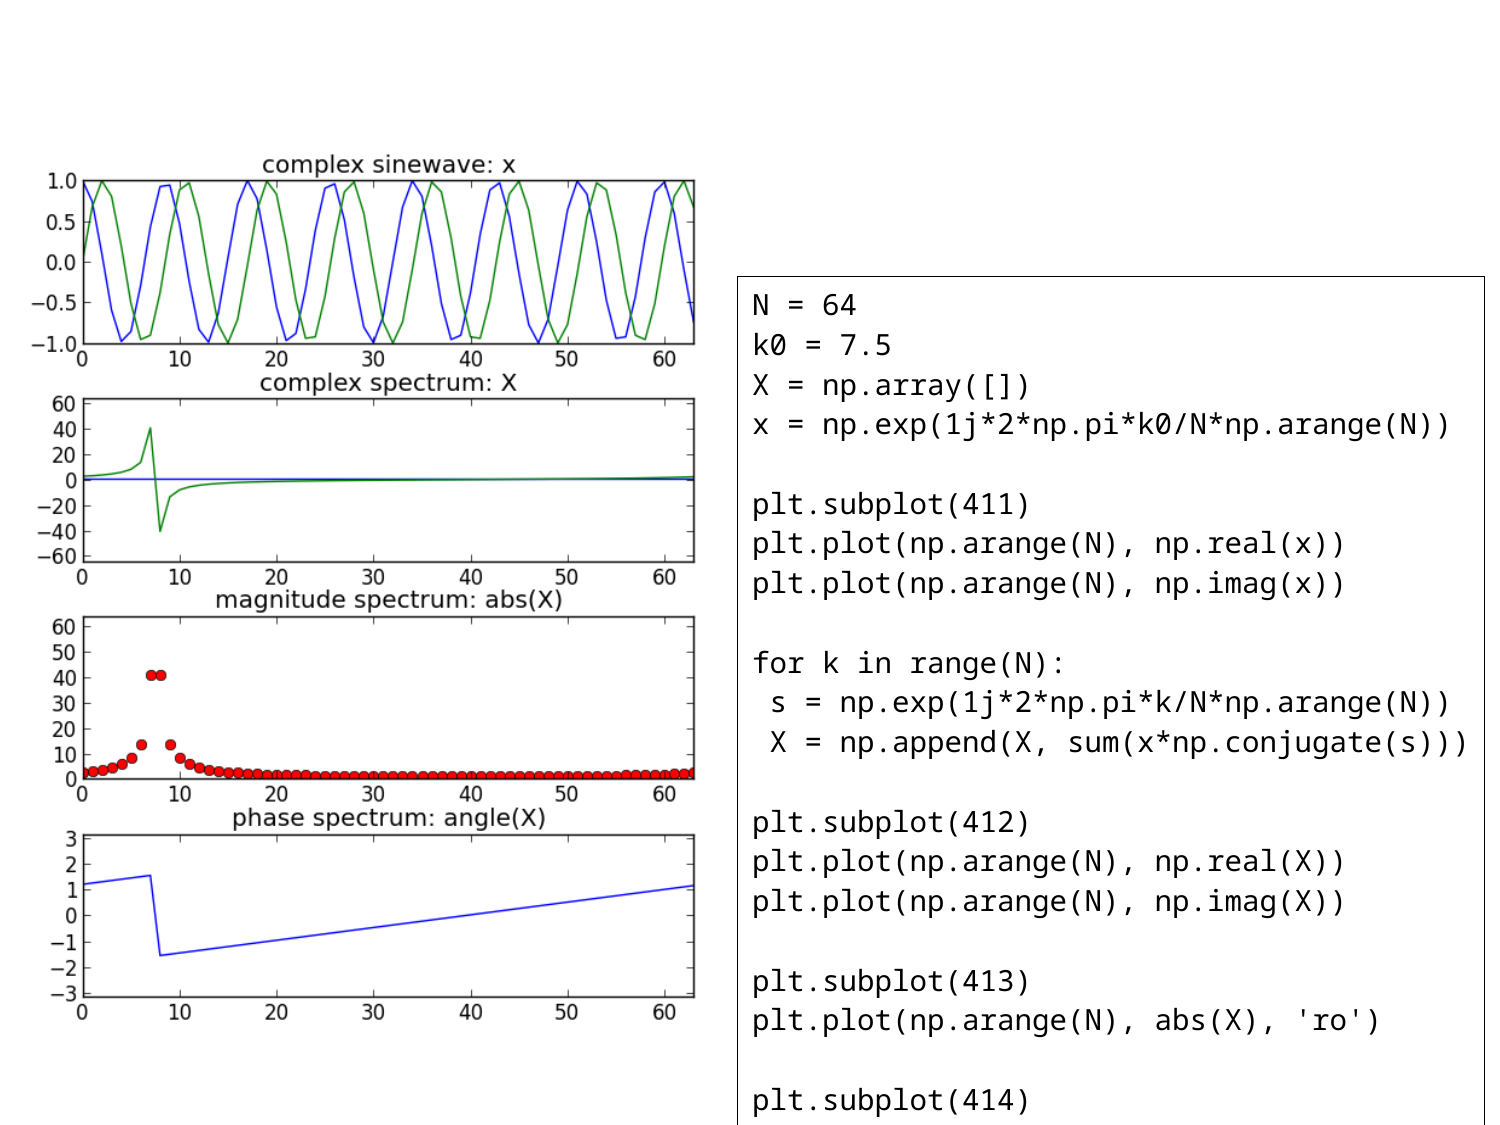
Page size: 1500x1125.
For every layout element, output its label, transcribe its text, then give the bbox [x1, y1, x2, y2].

picture [0, 79, 772, 1099]
picture [738, 937, 772, 1099]
text_box N = 64 k0 = 7.5 X = np.array([]) x = np.exp(1j*2*np.pi*k0/N*np.arange(N)) plt.subplot(411) plt.plot(np.arange(N), np.real(x)) plt.plot(np.arange(N), np.imag(x)) for k in range(N): s = np.exp(1j*2*np.pi*k/N*np.arange(N)) X = np.append(X, sum(x*np.conjugate(s))) plt.subplot(412) plt.plot(np.arange(N), np.real(X)) plt.plot(np.arange(N), np.imag(X)) plt.subplot(413) plt.plot(np.arange(N), abs(X), 'ro') plt.subplot(414) plt.plot(np.arange(N), np.angle(X)) [737, 276, 1485, 937]
